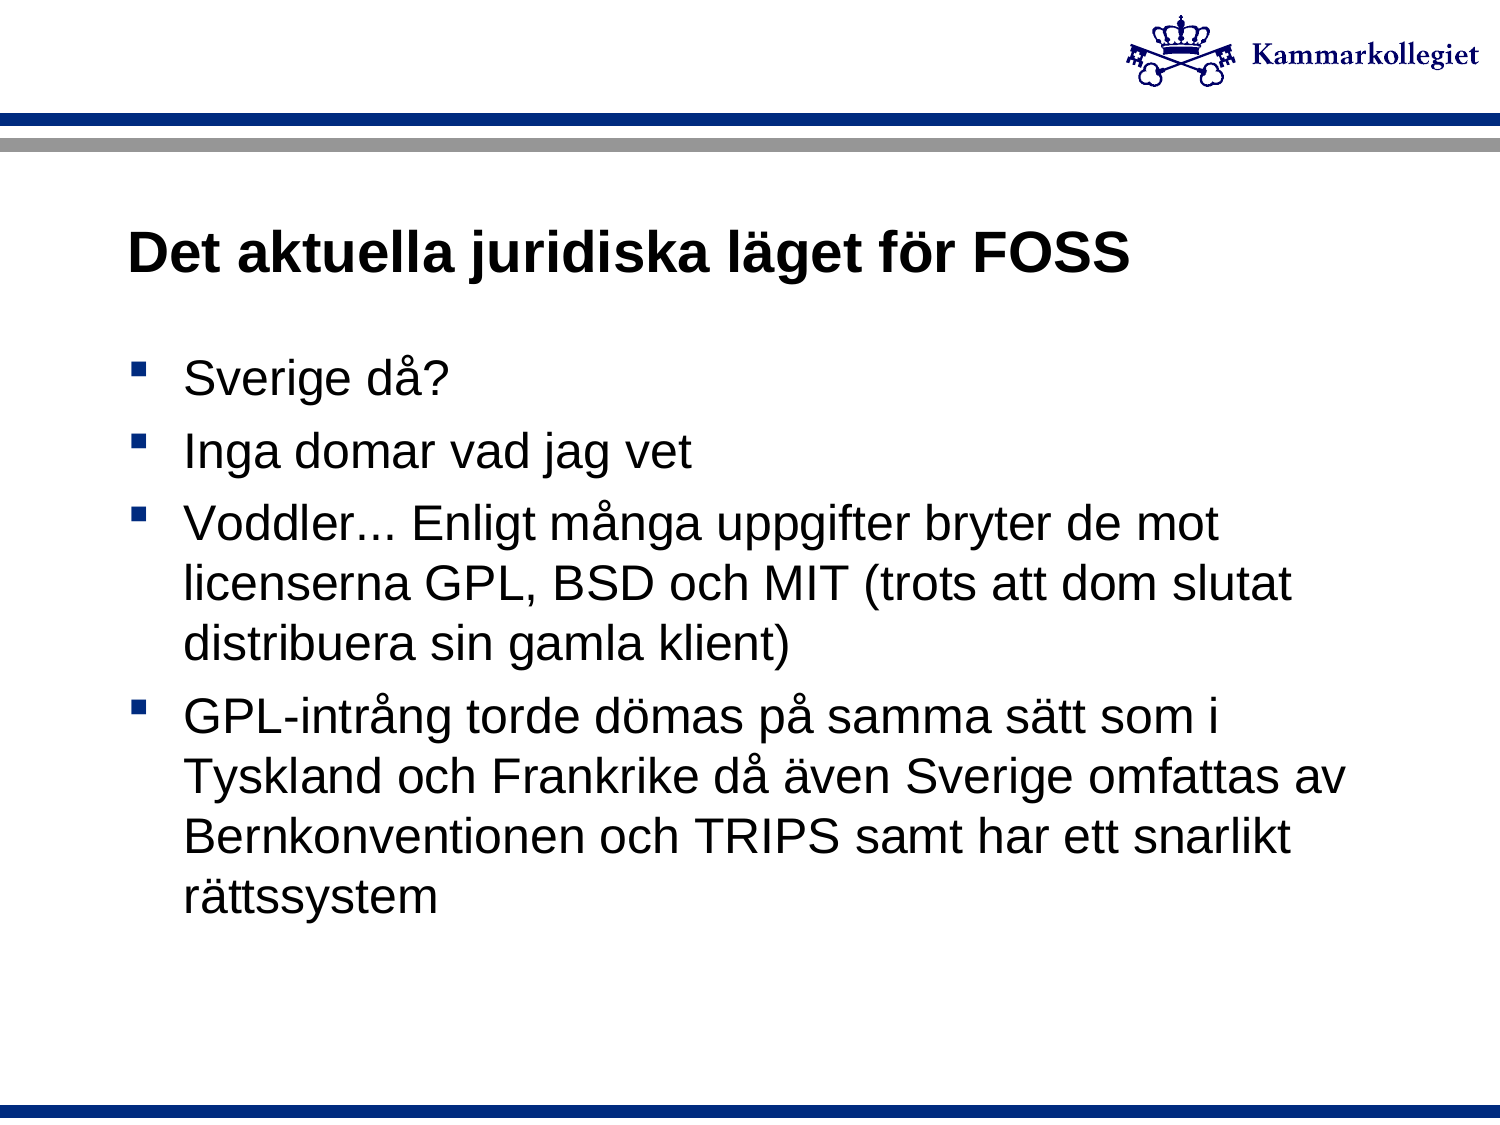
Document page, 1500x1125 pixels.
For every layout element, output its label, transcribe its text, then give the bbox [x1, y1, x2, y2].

title Det aktuella juridiska läget för FOSS [112, 172, 1388, 327]
list Sverige då? Inga domar vad jag vet Voddler... Enligt många uppgifter bryter de mot licenserna GPL, BSD och MIT (trots att dom slutat distribuera sin gamla klient) GPL-intrång torde dömas på samma sätt som i Tyskland och Frankrike då även Sverige omfattas av Bernkonventionen och TRIPS samt har ett snarlikt rättssystem [112, 337, 1388, 1026]
